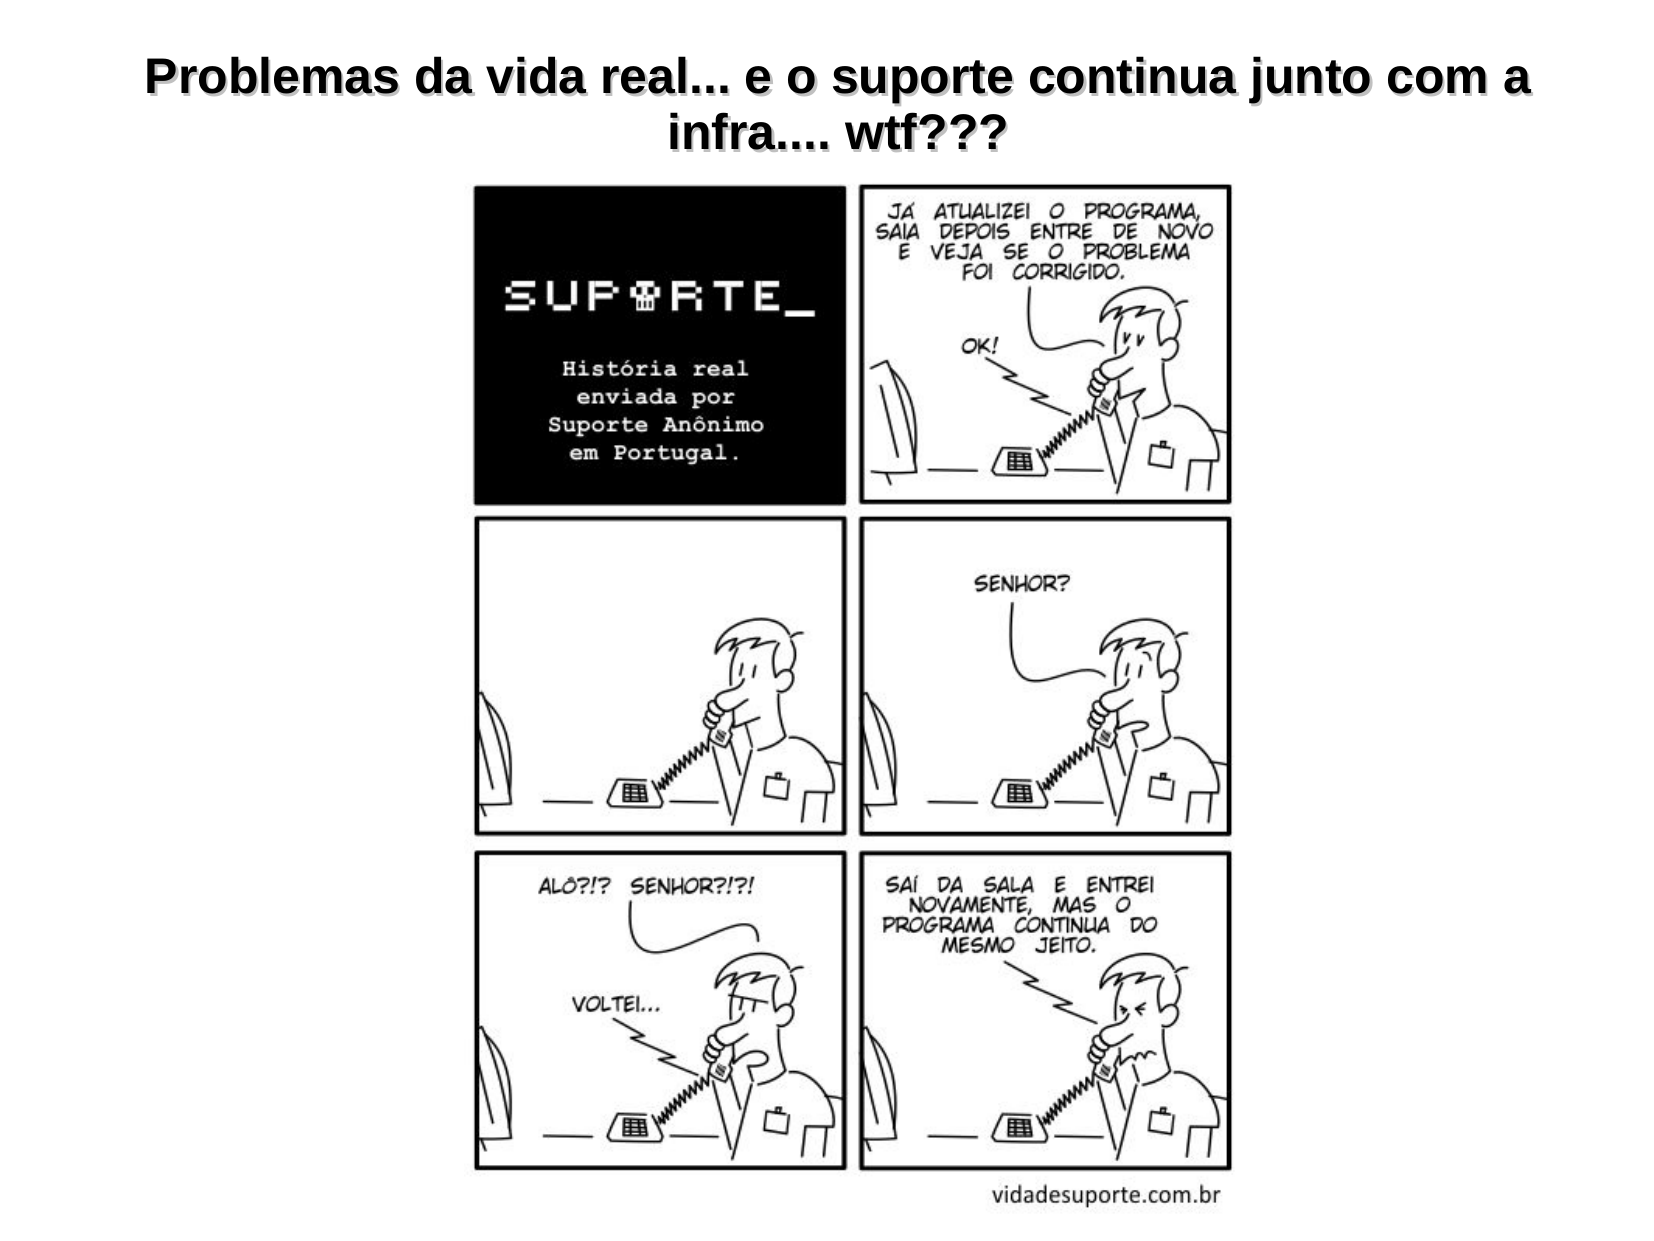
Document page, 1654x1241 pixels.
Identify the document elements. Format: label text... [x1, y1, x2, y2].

picture [464, 171, 1241, 1220]
text_box Problemas da vida real... e o suporte continua junto com a infra.... wtf??? [94, 41, 1583, 168]
